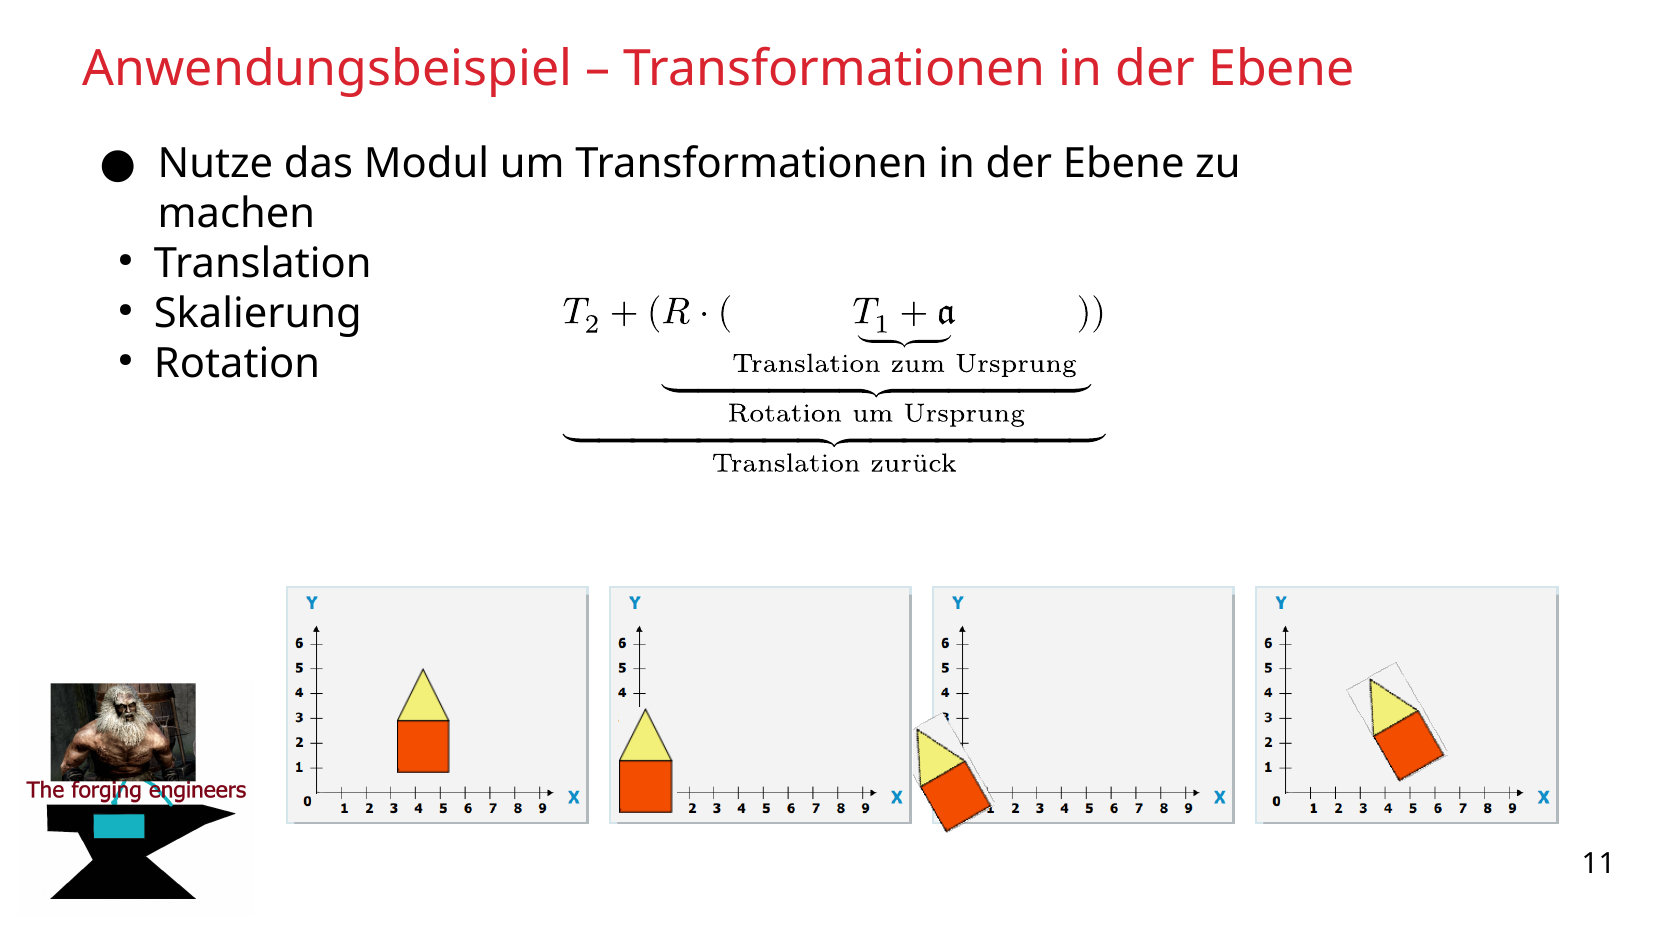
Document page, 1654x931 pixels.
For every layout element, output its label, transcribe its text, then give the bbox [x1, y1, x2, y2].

text_box [562, 295, 1106, 472]
text_box Nutze das Modul um Transformationen in der Ebene zu machen Translation Skalierung Rotation [82, 135, 1371, 343]
title Anwendungsbeispiel – Transformationen in der Ebene [82, 37, 1571, 95]
picture [17, 679, 254, 916]
picture [265, 551, 1560, 875]
